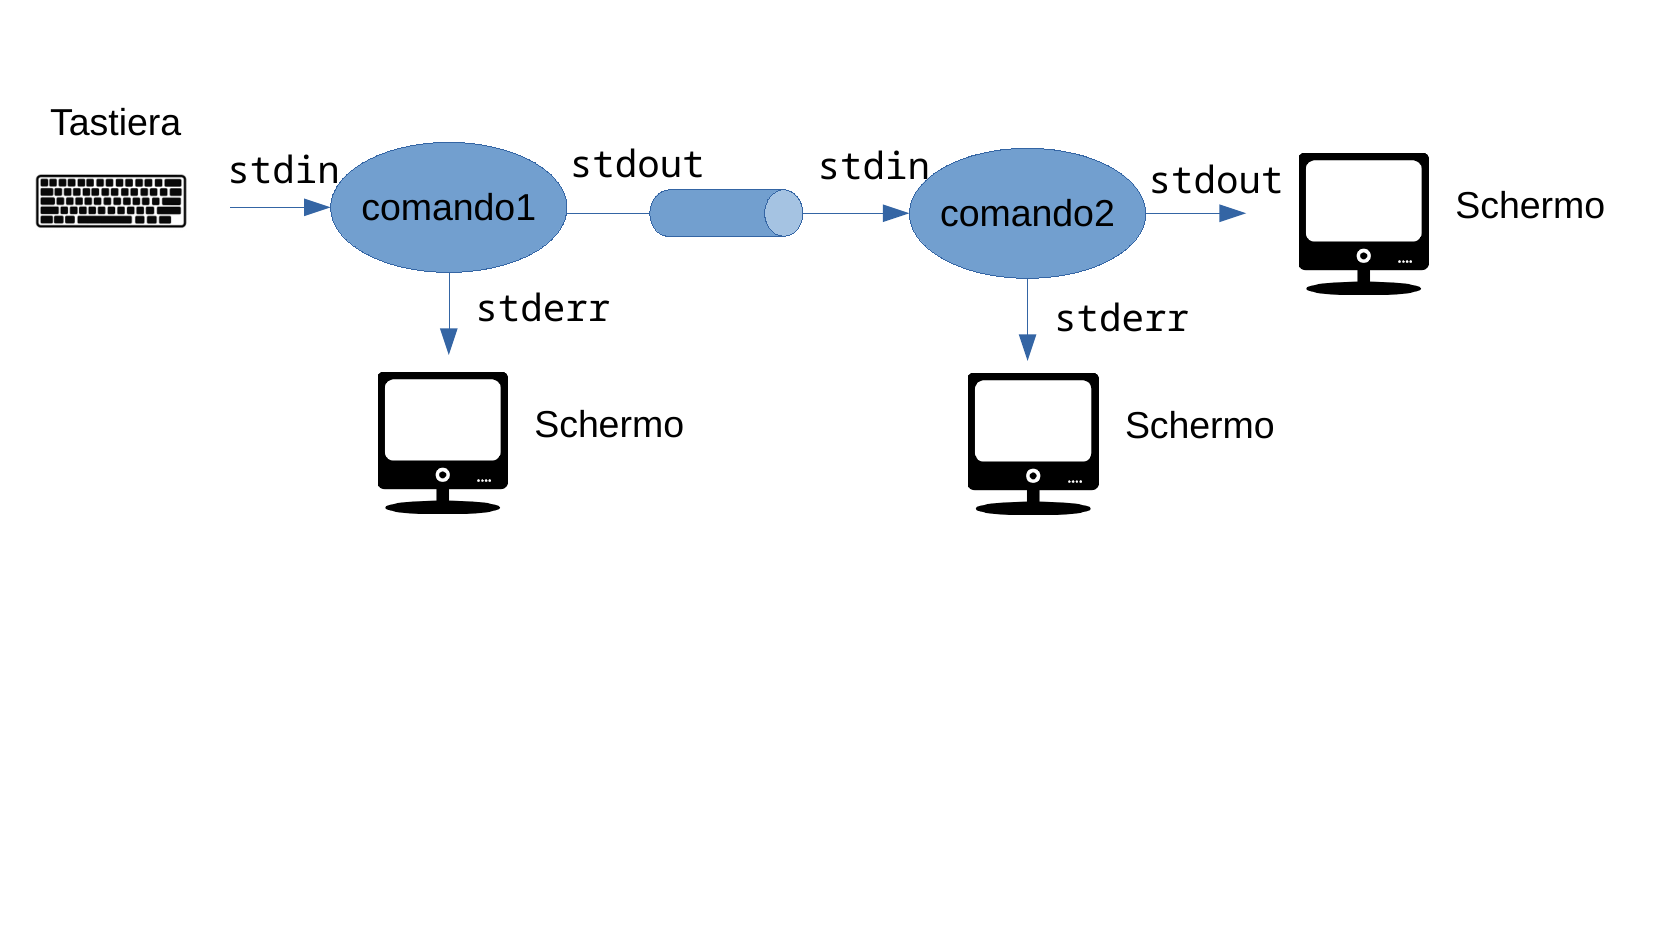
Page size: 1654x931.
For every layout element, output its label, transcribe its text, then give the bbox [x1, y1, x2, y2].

text_box stdin [802, 132, 957, 185]
text_box Schermo [1110, 397, 1300, 497]
text_box stdin [225, 136, 367, 189]
picture [378, 372, 508, 514]
picture [968, 373, 1099, 515]
text_box Schermo [519, 396, 709, 496]
text_box Tastiera [35, 94, 225, 194]
picture [35, 194, 189, 231]
text_box stderr [1039, 284, 1217, 374]
picture [1299, 153, 1429, 295]
text_box stderr [460, 274, 638, 365]
text_box [649, 189, 782, 237]
text_box comando2 [909, 148, 1138, 279]
text_box comando1 [330, 142, 565, 273]
text_box stdout [1133, 146, 1312, 237]
text_box Schermo [1440, 177, 1630, 276]
text_box stdout [555, 129, 733, 220]
